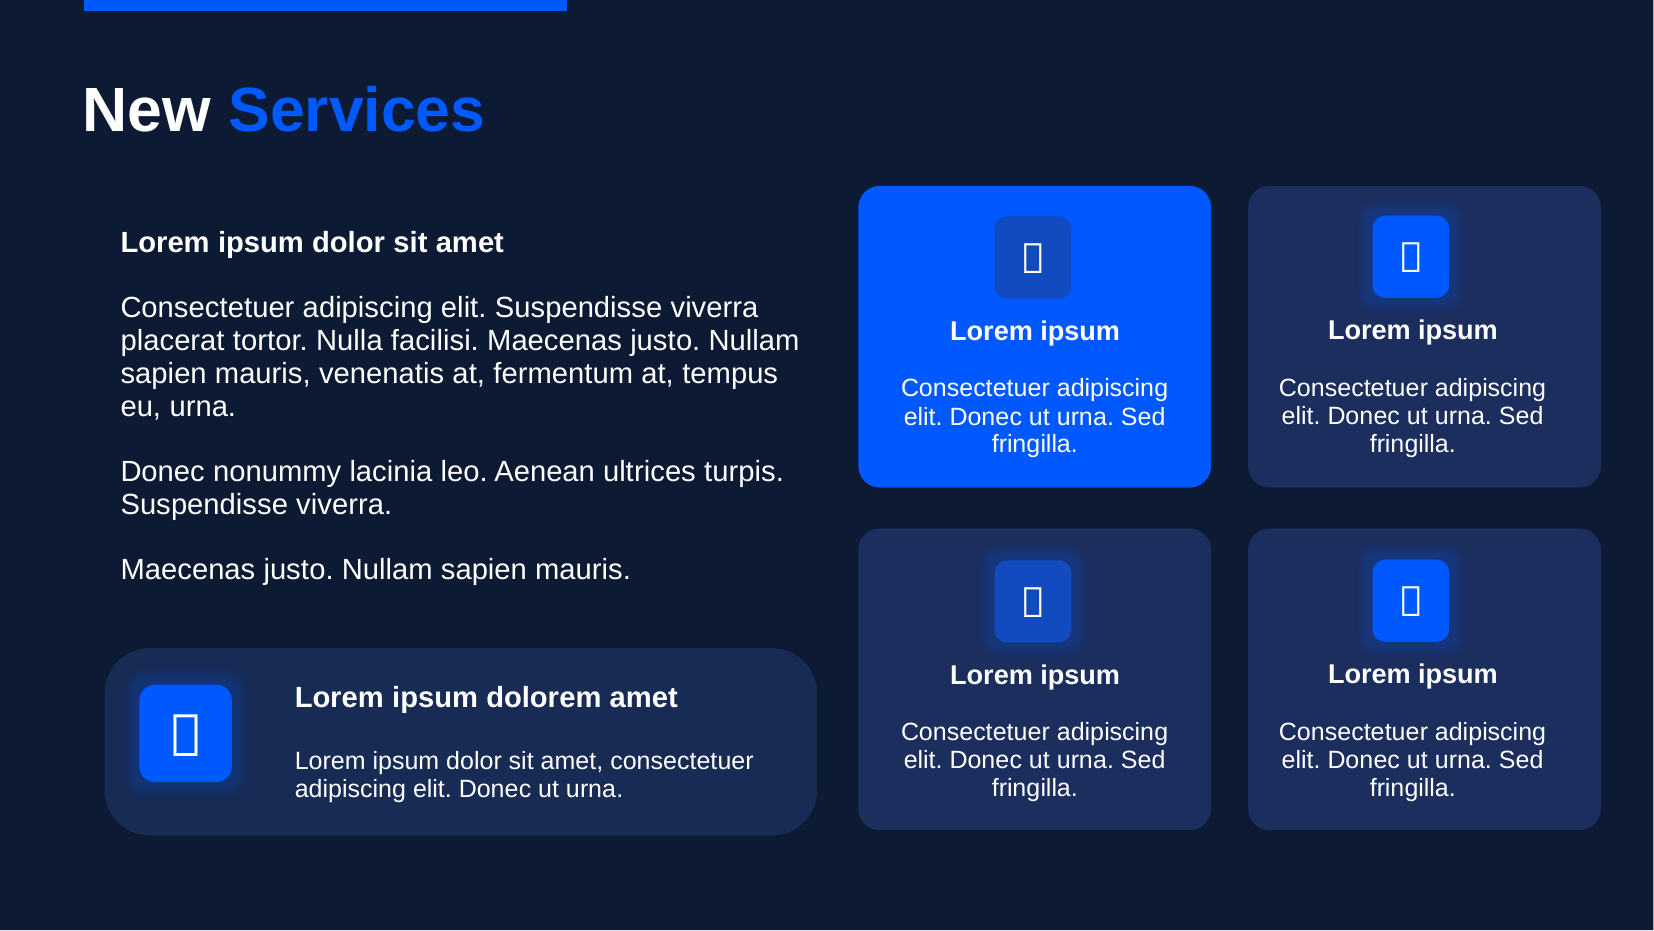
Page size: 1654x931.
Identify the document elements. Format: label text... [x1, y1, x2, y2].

text_box [104, 648, 818, 836]
text_box [1248, 528, 1601, 831]
text_box Lorem ipsum Consectetuer adipiscing elit. Donec ut urna. Sed fringilla. [850, 659, 1184, 826]
text_box [858, 528, 1212, 831]
text_box  [994, 216, 1072, 299]
text_box [858, 185, 1212, 488]
text_box Lorem ipsum dolor sit amet Consectetuer adipiscing elit. Suspendisse viverra placerat tortor. Nulla facilisi. Maecenas justo. Nullam sapien mauris, venenatis at, fermentum at, tempus eu, urna. Donec nonummy lacinia leo. Aenean ultrices turpis. Suspendisse viverra. Maecenas justo. Nullam sapien mauris. [85, 225, 826, 638]
text_box Lorem ipsum Consectetuer adipiscing elit. Donec ut urna. Sed fringilla. [1228, 315, 1562, 482]
text_box [1248, 185, 1601, 488]
text_box Lorem ipsum Consectetuer adipiscing elit. Donec ut urna. Sed fringilla. [850, 315, 1184, 482]
text_box  [139, 684, 232, 783]
text_box  [994, 560, 1072, 643]
text_box Lorem ipsum Consectetuer adipiscing elit. Donec ut urna. Sed fringilla. [1228, 659, 1562, 826]
text_box Lorem ipsum dolorem amet Lorem ipsum dolor sit amet, consectetuer adipiscing elit. Donec ut urna. [259, 681, 782, 803]
text_box  [1372, 215, 1450, 298]
text_box  [1372, 559, 1450, 642]
title New Services [82, 75, 1576, 188]
